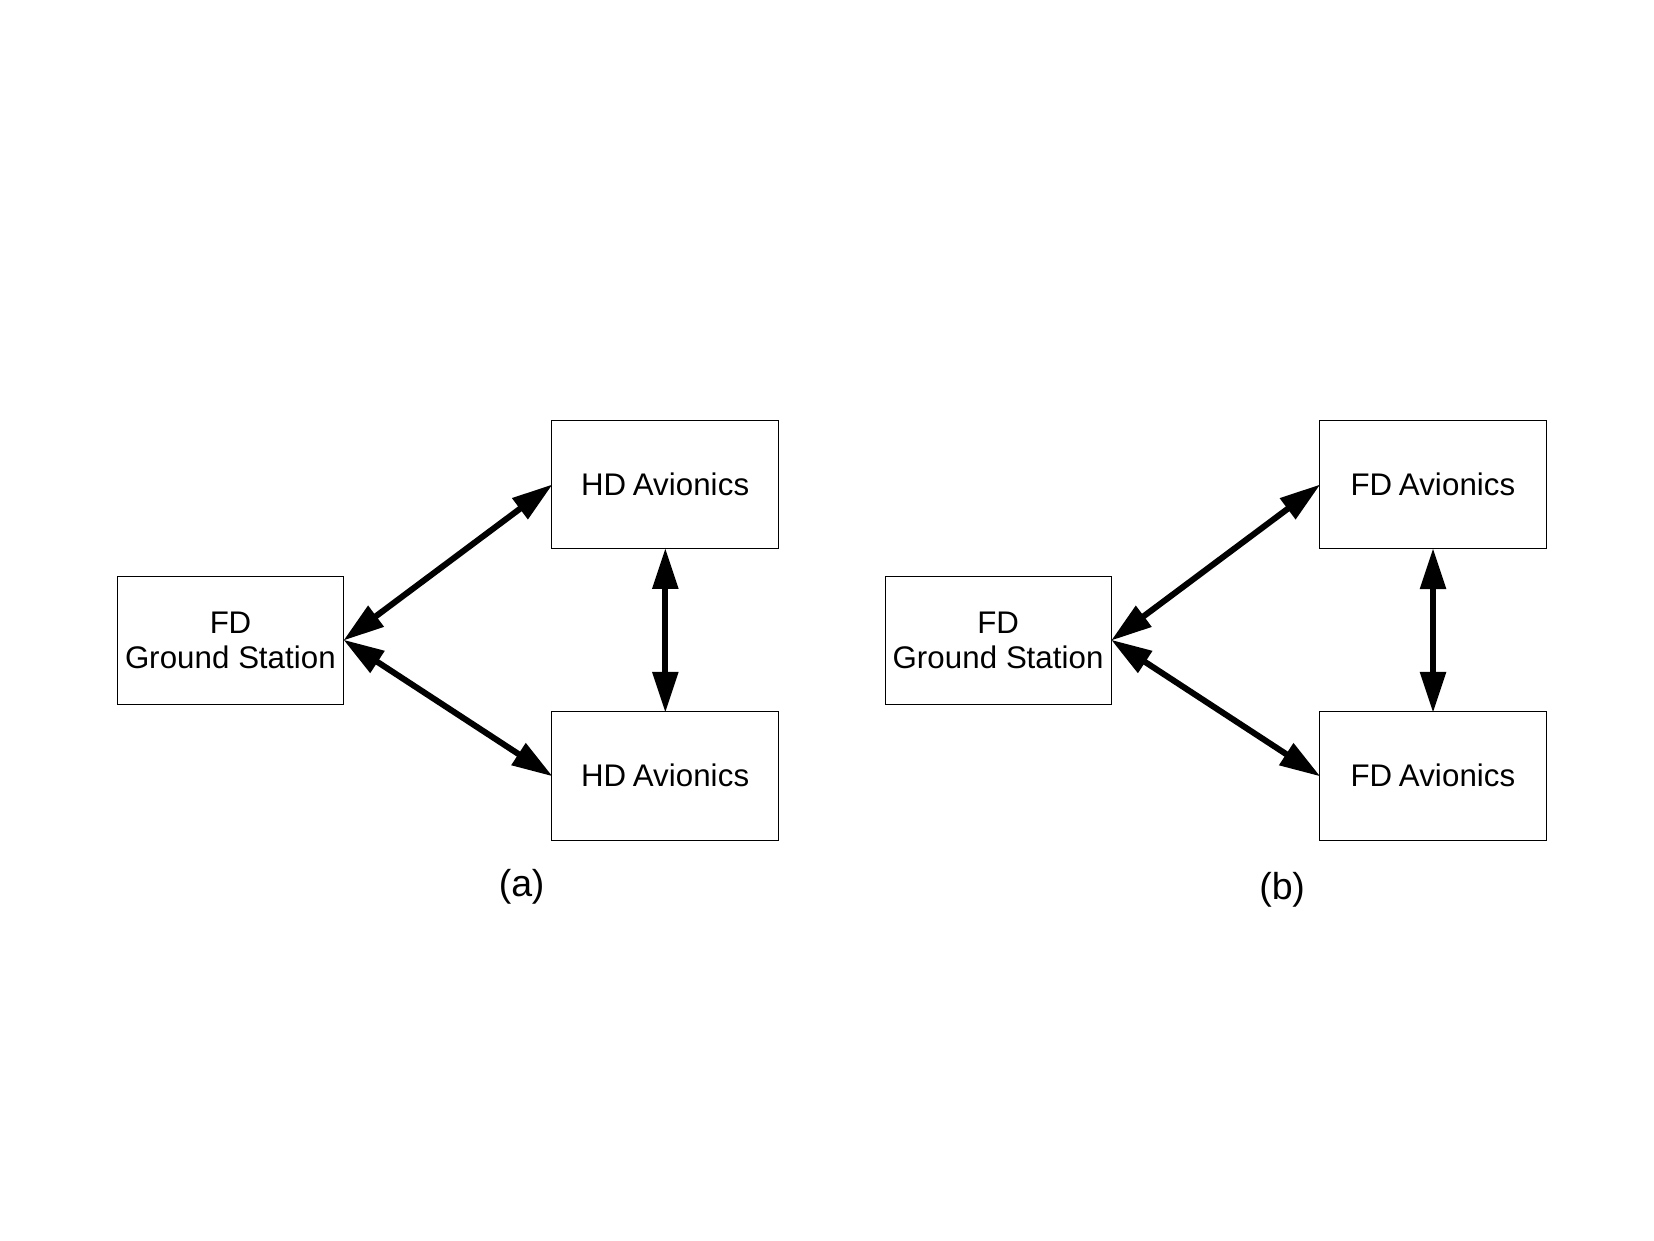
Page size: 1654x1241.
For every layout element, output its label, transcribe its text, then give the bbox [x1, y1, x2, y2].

text_box (a) [484, 855, 571, 912]
text_box HD Avionics [551, 420, 779, 549]
text_box FD Ground Station [885, 576, 1112, 705]
text_box FD Avionics [1319, 420, 1547, 549]
text_box FD Avionics [1319, 711, 1547, 841]
text_box (b) [1244, 858, 1321, 916]
text_box HD Avionics [551, 711, 779, 841]
text_box FD Ground Station [117, 576, 344, 705]
